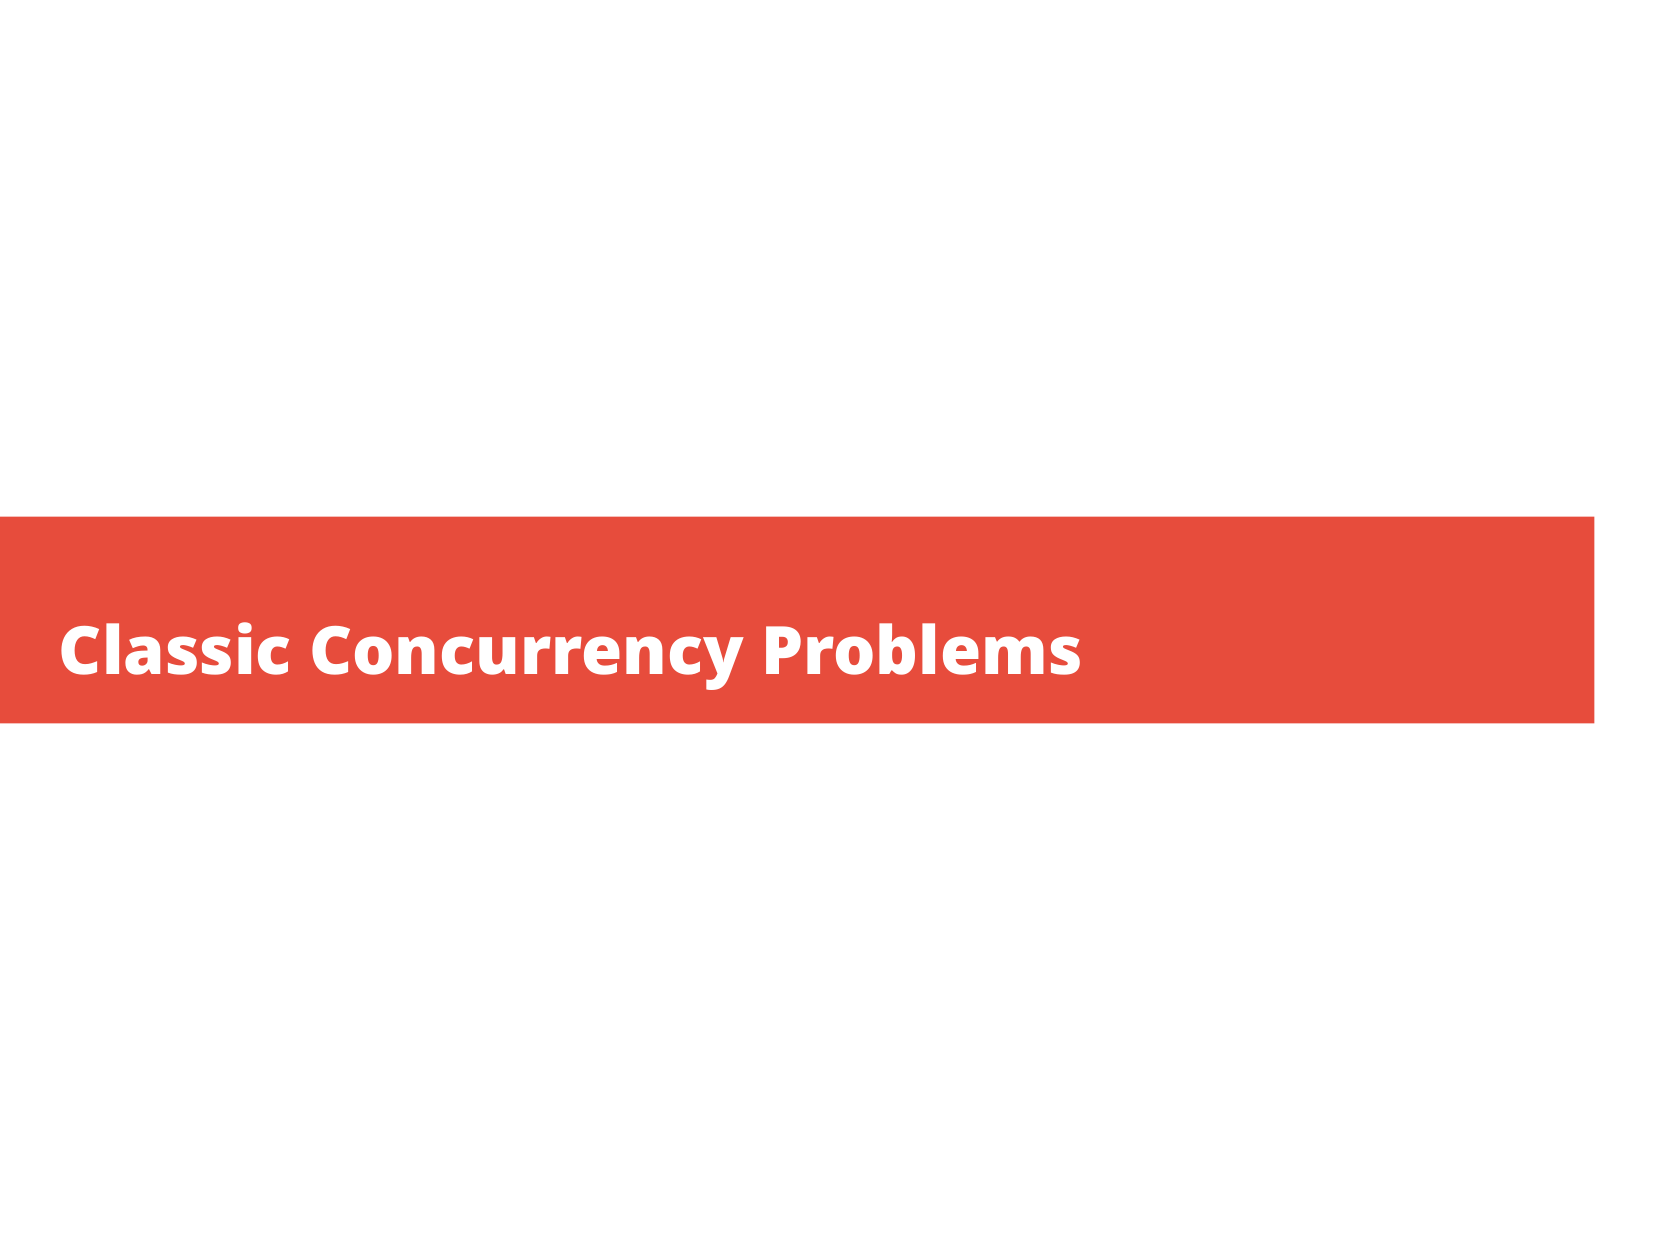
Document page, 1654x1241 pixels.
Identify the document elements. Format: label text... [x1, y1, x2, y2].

title Classic Concurrency Problems [59, 546, 1595, 694]
